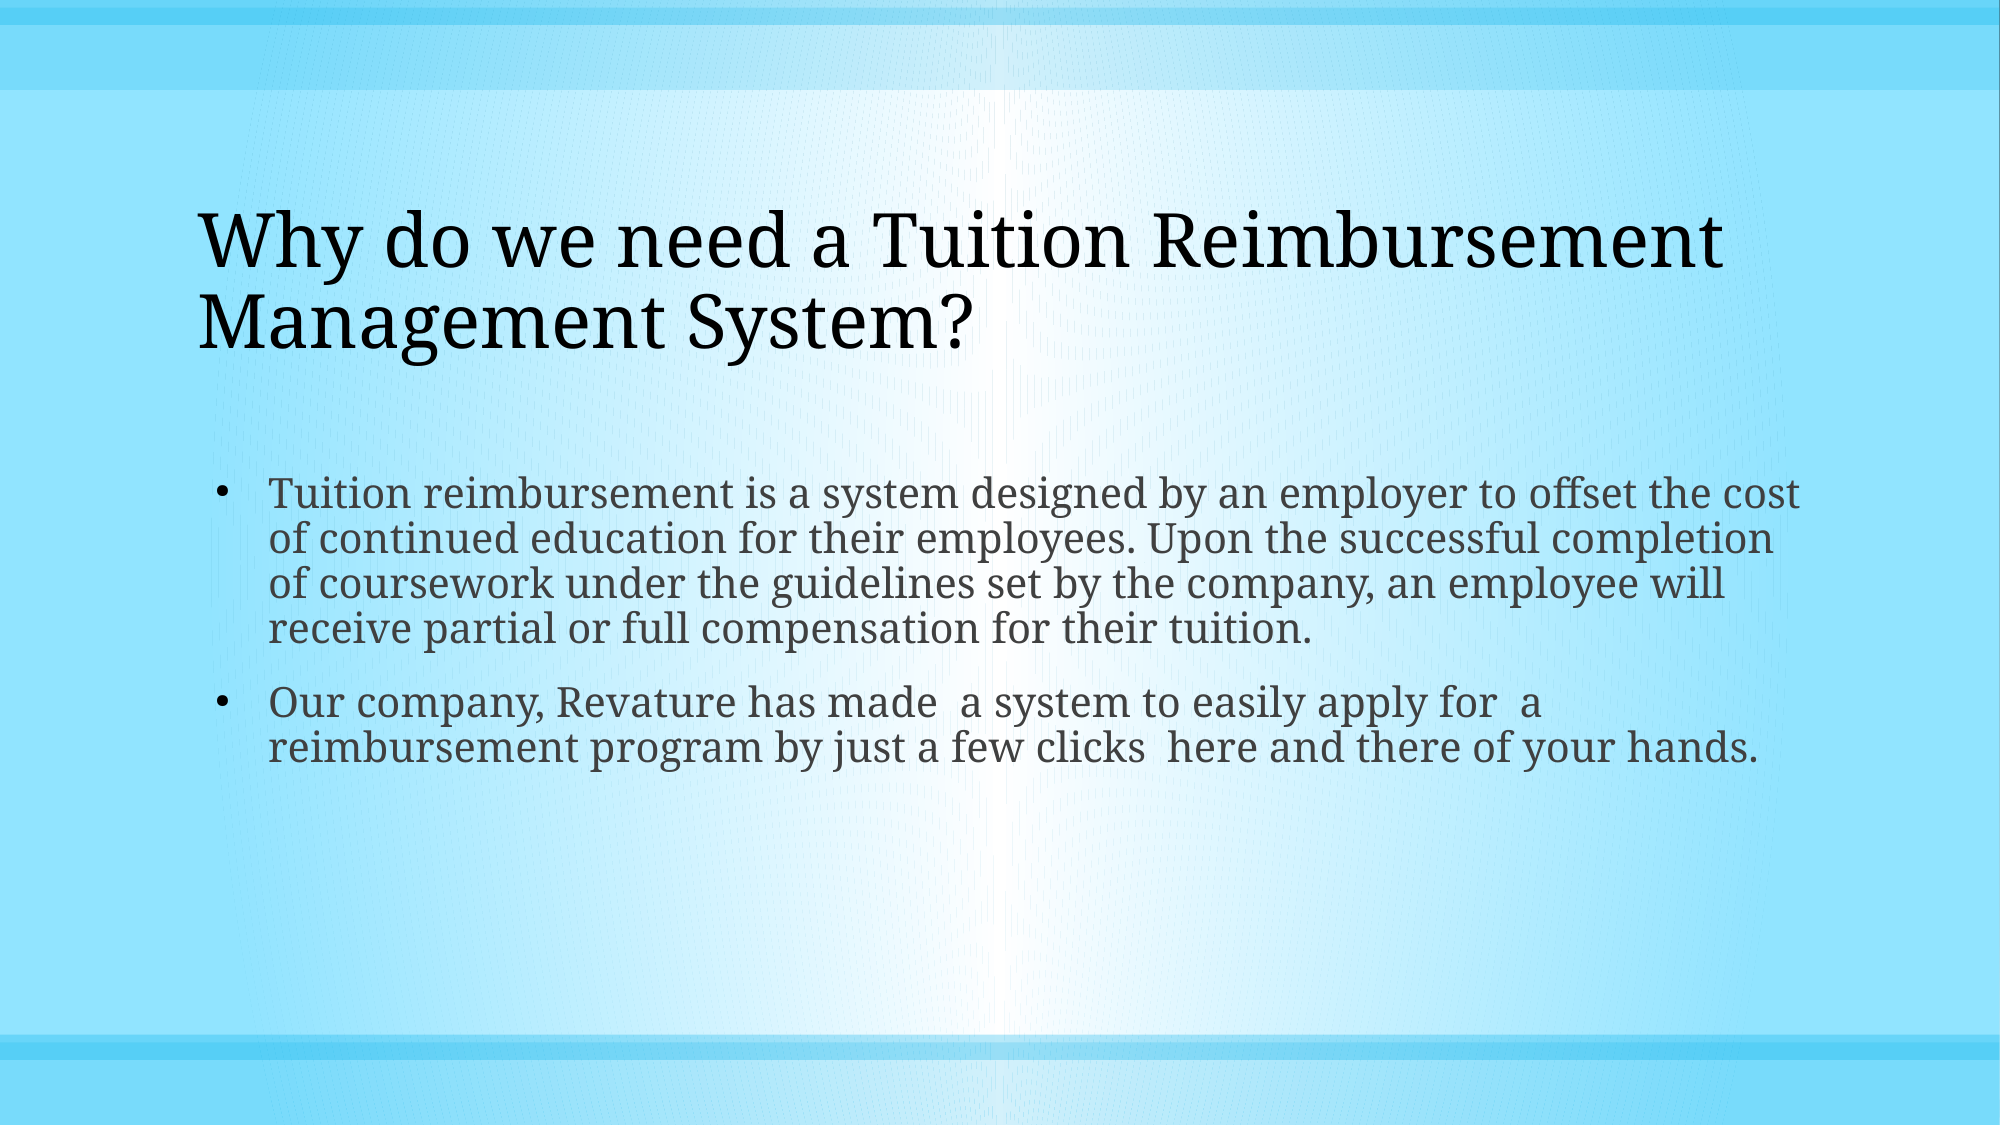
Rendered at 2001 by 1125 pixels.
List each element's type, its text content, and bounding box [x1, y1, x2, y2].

title Why do we need a Tuition Reimbursement Management System? [182, 195, 1818, 465]
list Tuition reimbursement is a system designed by an employer to offset the cost of continued education for their employees. Upon the successful completion of coursework under the guidelines set by the company, an employee will receive partial or full compensation for their tuition. Our company, Revature has made a system to easily apply for a reimbursement program by just a few clicks here and there of your hands. [182, 465, 1818, 916]
